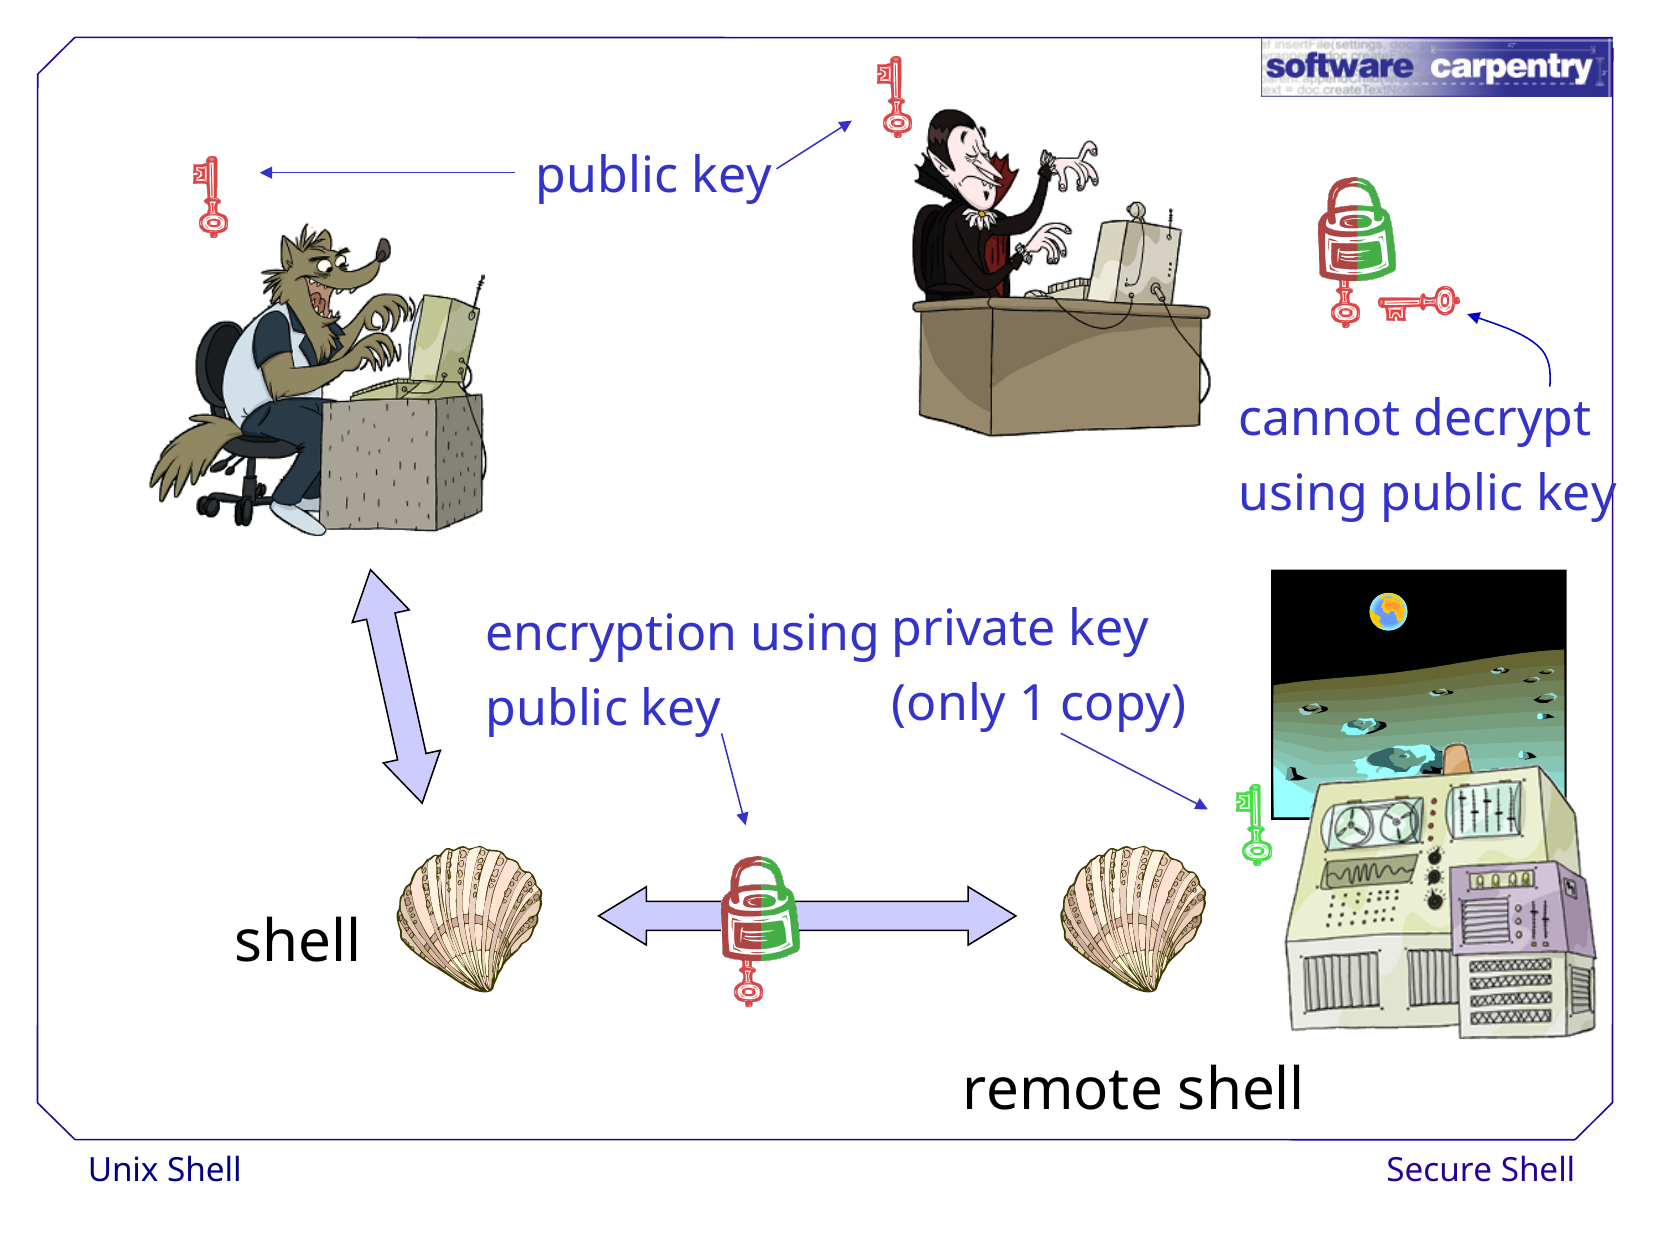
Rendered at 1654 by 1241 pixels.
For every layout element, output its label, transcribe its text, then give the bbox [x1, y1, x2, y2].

text_box [598, 886, 721, 946]
text_box public key [521, 120, 852, 206]
picture [1059, 843, 1208, 997]
picture [1318, 177, 1396, 328]
text_box encryption using public key [470, 578, 802, 664]
picture [395, 843, 545, 997]
text_box [352, 569, 441, 804]
text_box remote shell [925, 1008, 1342, 1130]
text_box [800, 886, 1016, 946]
picture [1378, 286, 1460, 321]
picture [137, 156, 516, 567]
text_box cannot decrypt using public key [1223, 363, 1555, 449]
picture [1236, 569, 1639, 1063]
picture [1261, 39, 1613, 97]
text_box private key (only 1 copy) [877, 572, 1208, 658]
text_box shell [145, 860, 395, 981]
picture [721, 856, 800, 1007]
picture [877, 56, 1224, 453]
